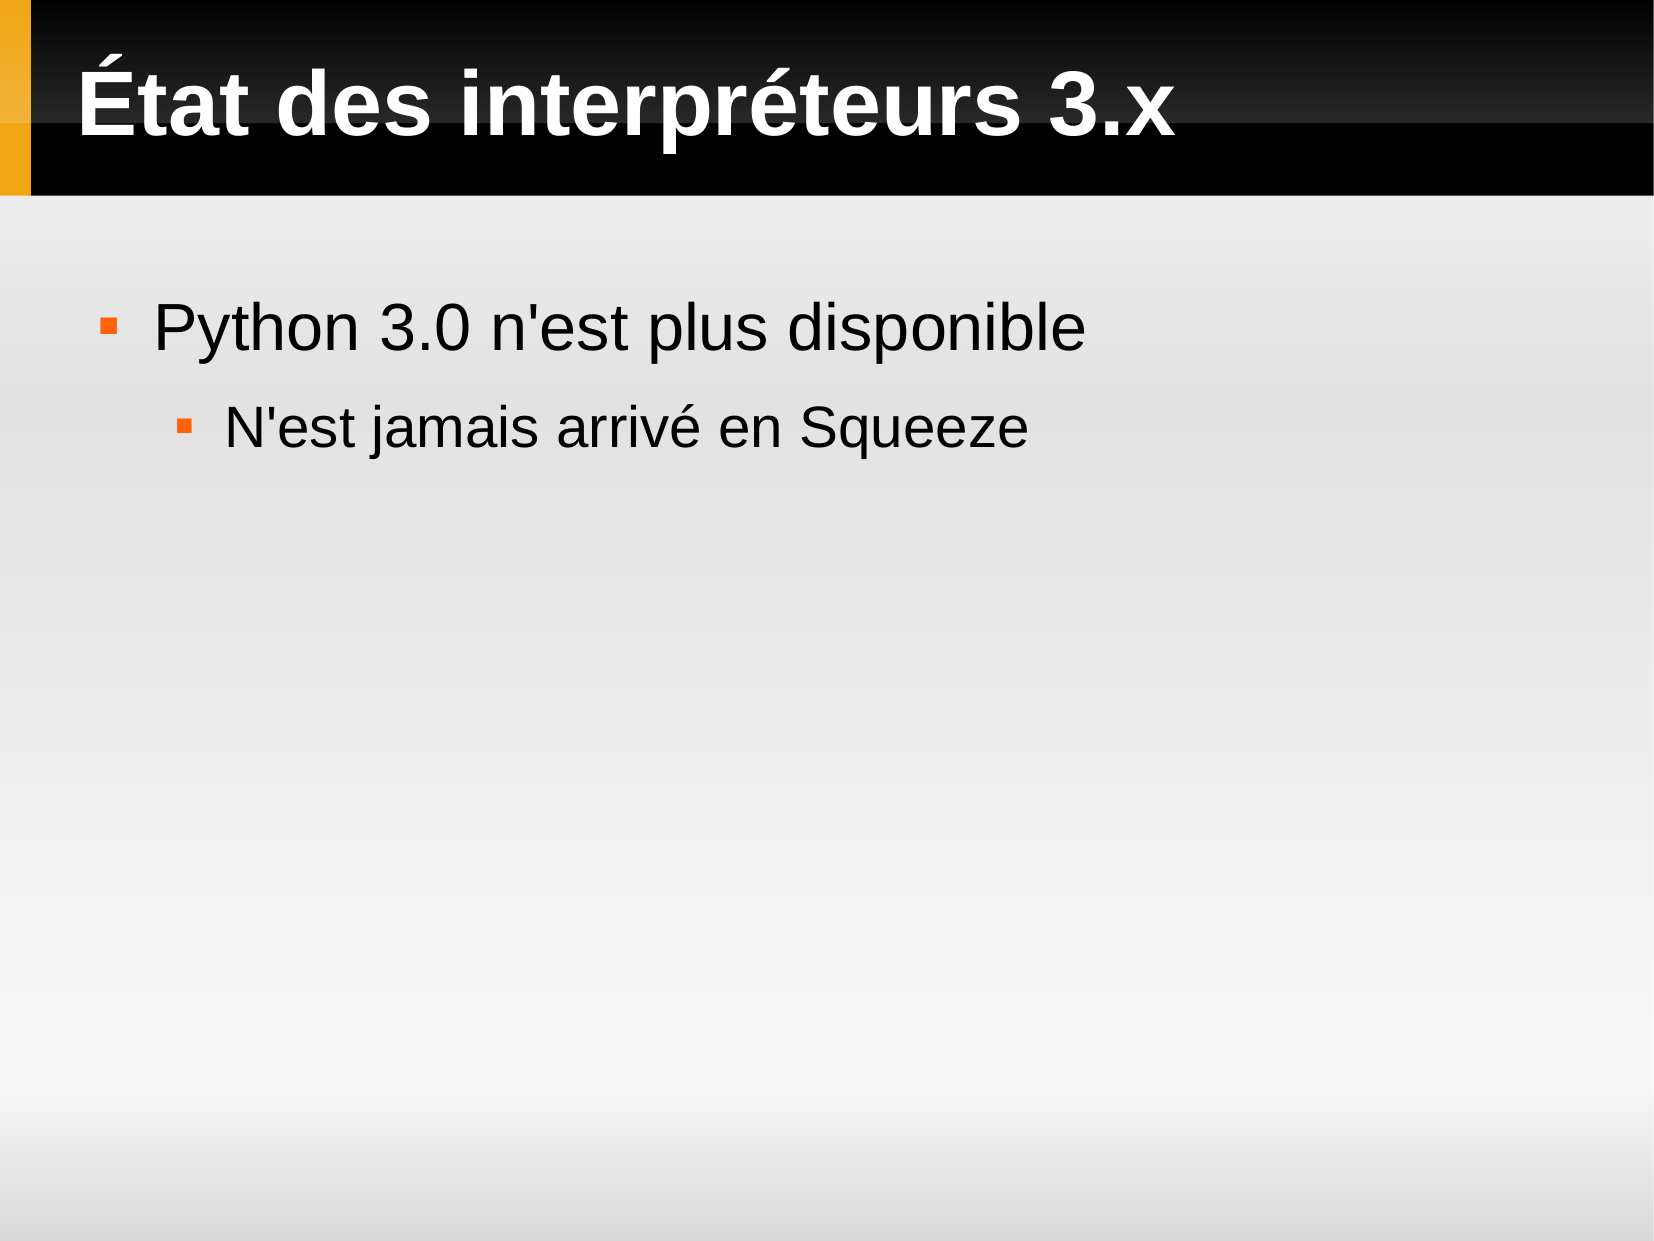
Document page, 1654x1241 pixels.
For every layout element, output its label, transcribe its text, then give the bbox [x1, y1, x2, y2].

list Python 3.0 n'est plus disponible N'est jamais arrivé en Squeeze [82, 290, 1571, 1109]
picture [0, 0, 1654, 1241]
title État des interpréteurs 3.x [76, 0, 1565, 208]
